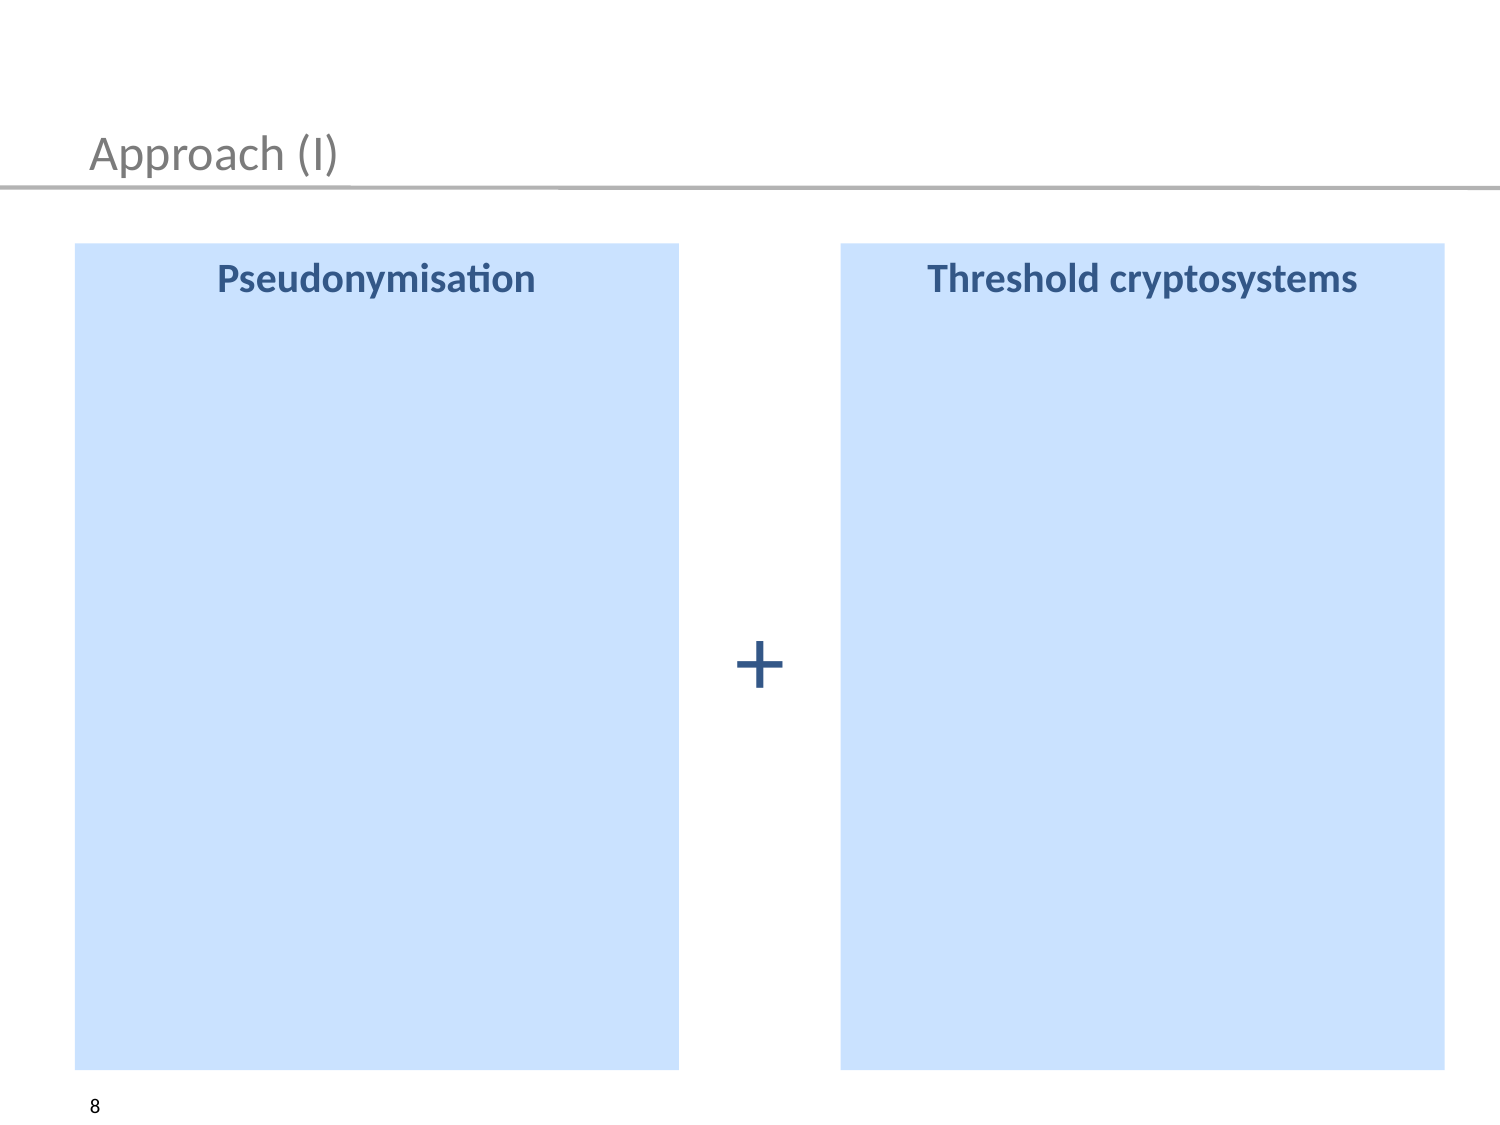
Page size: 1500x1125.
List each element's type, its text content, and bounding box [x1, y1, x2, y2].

text_box + [679, 243, 840, 1071]
text_box Pseudonymisation [74, 243, 679, 1071]
text_box Approach (I) [75, 19, 1463, 188]
text_box Threshold cryptosystems [840, 243, 1445, 1071]
